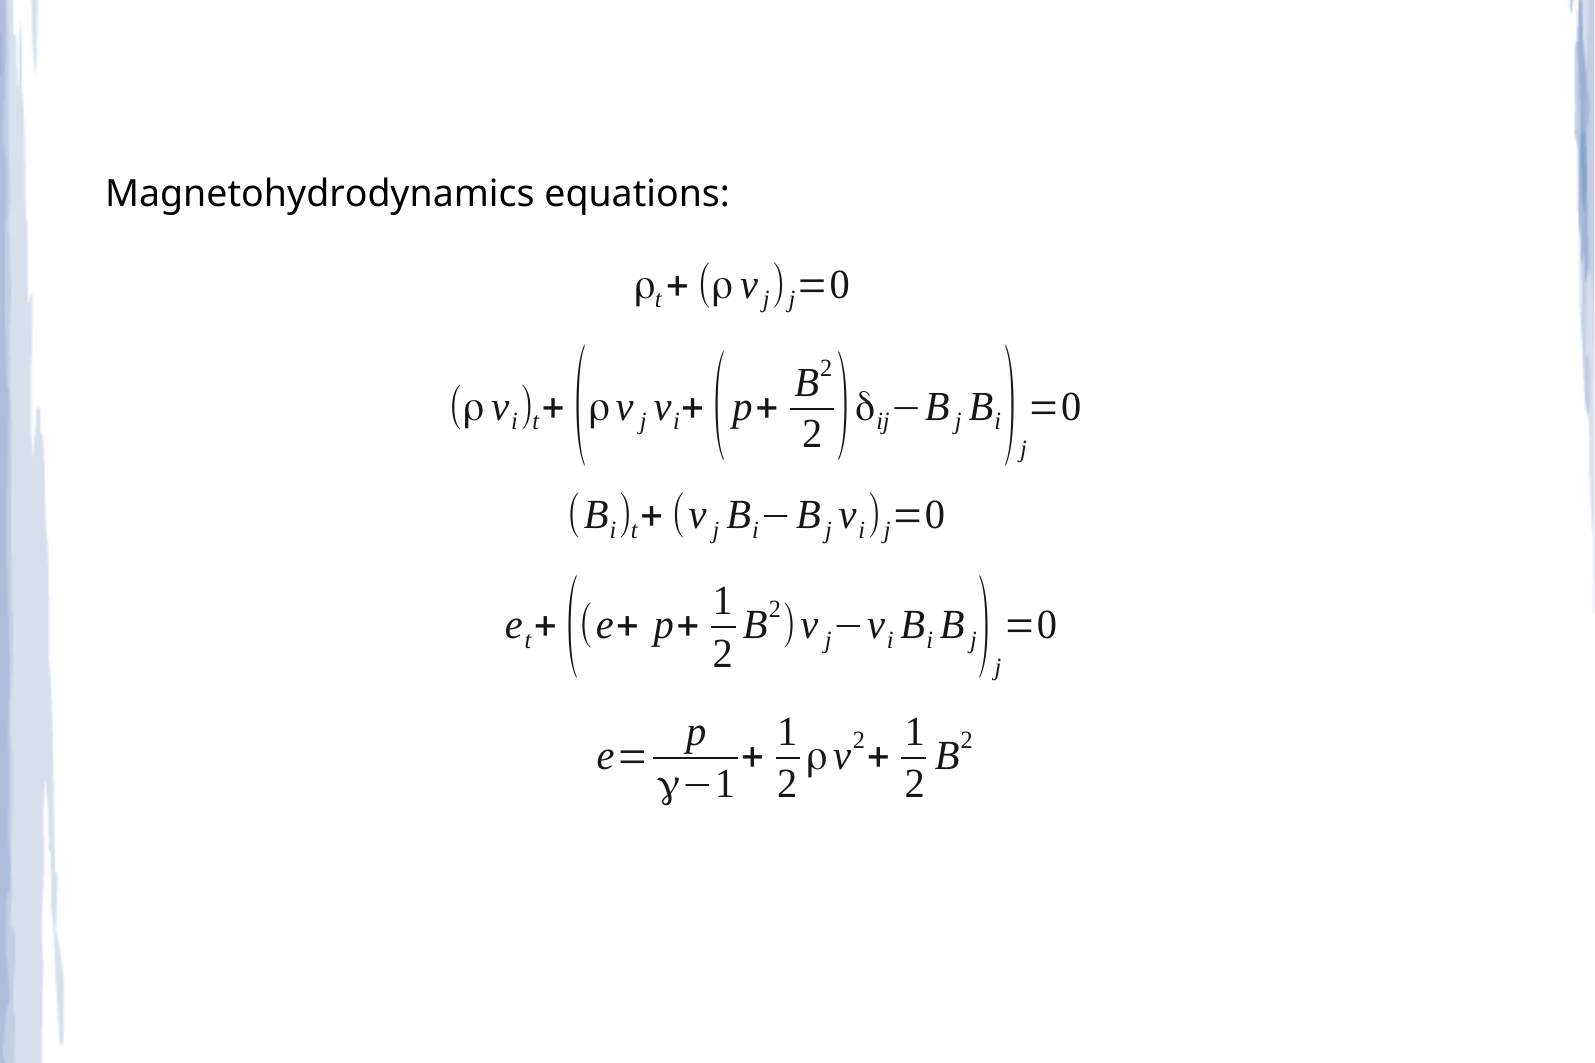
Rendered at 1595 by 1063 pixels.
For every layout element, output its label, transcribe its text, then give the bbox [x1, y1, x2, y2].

chart [627, 259, 857, 314]
chart [590, 708, 979, 808]
picture [0, 0, 1595, 1063]
chart [498, 572, 1063, 681]
chart [561, 490, 952, 544]
list Magnetohydrodynamics equations: [105, 166, 1506, 237]
chart [442, 342, 1088, 469]
